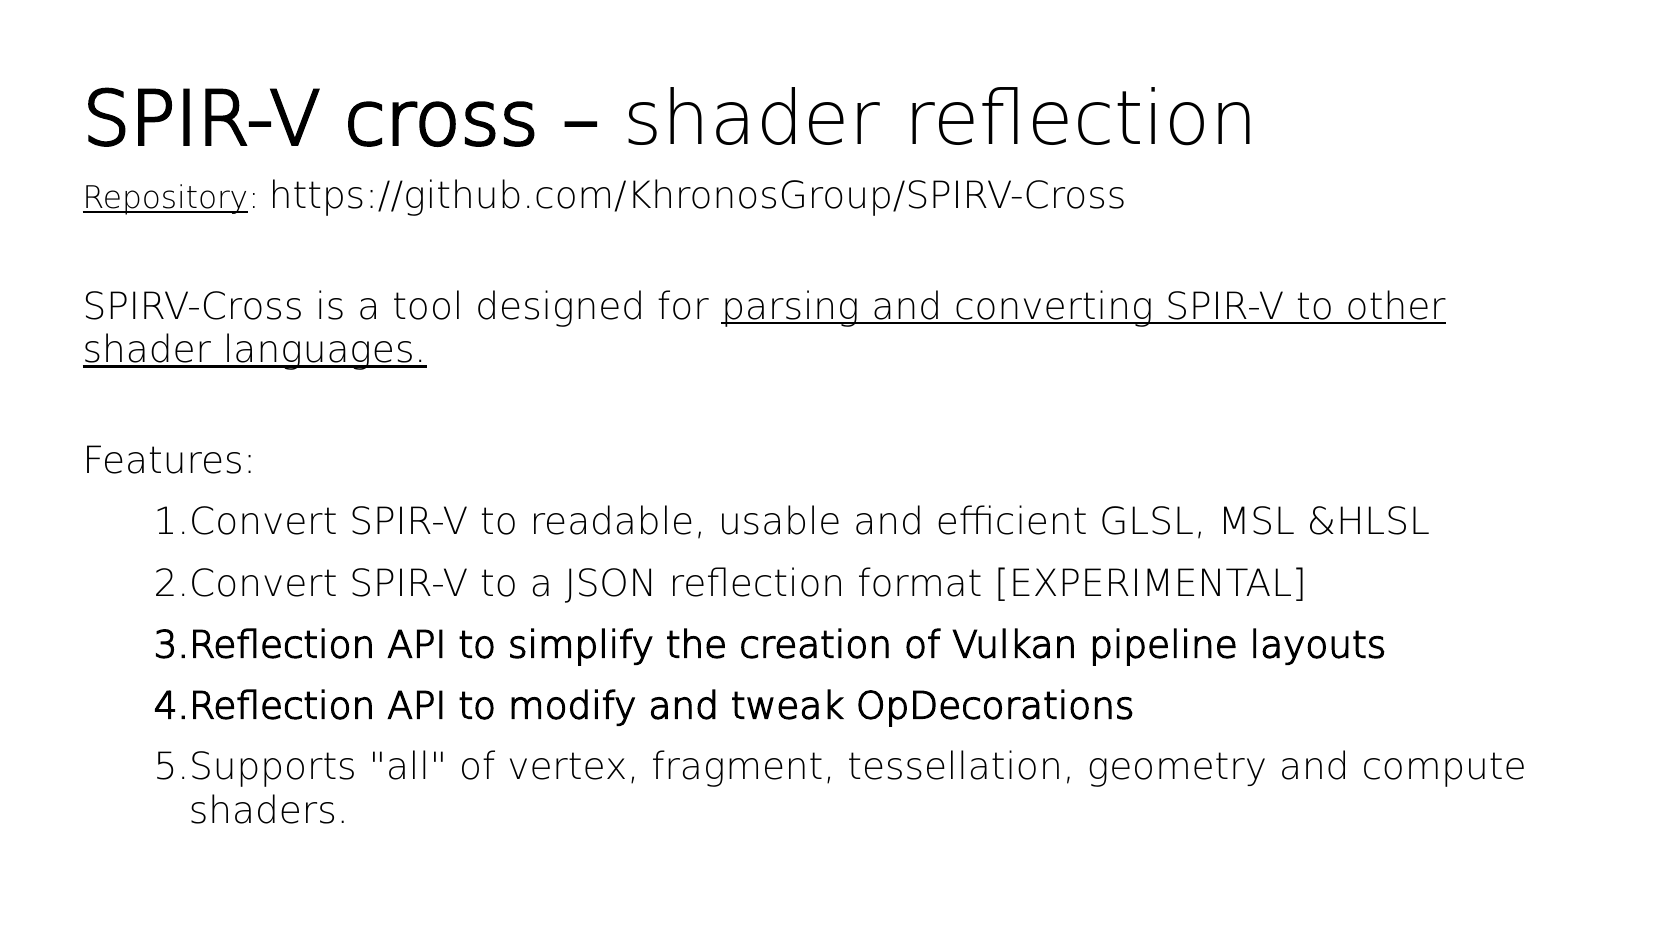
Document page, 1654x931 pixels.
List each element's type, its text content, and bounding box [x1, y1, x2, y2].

subtitle SPIR-V cross – shader reflection Repository: https://github.com/KhronosGroup/SPIRV-Cross SPIRV-Cross is a tool designed for parsing and converting SPIR-V to other shader languages. Features: Convert SPIR-V to readable, usable and efficient GLSL, MSL &HLSL Convert SPIR-V to a JSON reflection format [EXPERIMENTAL] Reflection API to simplify the creation of Vulkan pipeline layouts Reflection API to modify and tweak OpDecorations Supports "all" of vertex, fragment, tessellation, geometry and compute shaders. [82, 75, 1571, 931]
